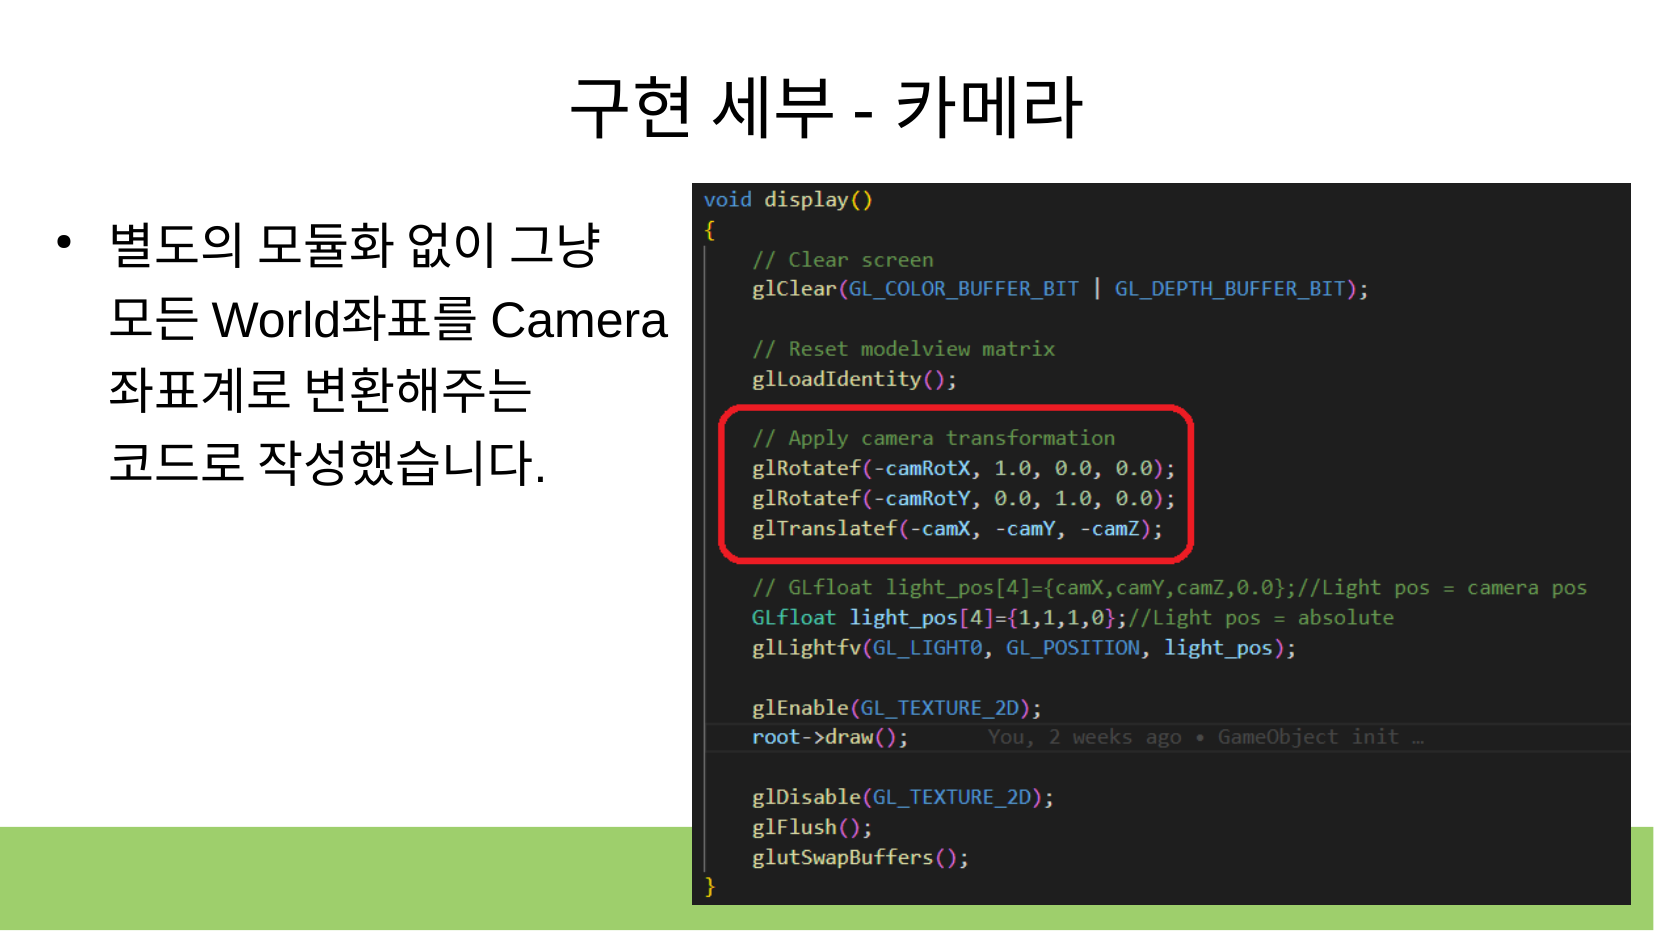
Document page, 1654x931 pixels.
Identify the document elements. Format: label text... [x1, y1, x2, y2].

picture [692, 183, 1631, 905]
list 별도의 모듈화 없이 그냥 모든 World좌표를 Camera좌표계로 변환해주는 코드로 작성했습니다. [37, 206, 676, 739]
title 구현 세부 - 카메라 [88, 29, 1565, 178]
